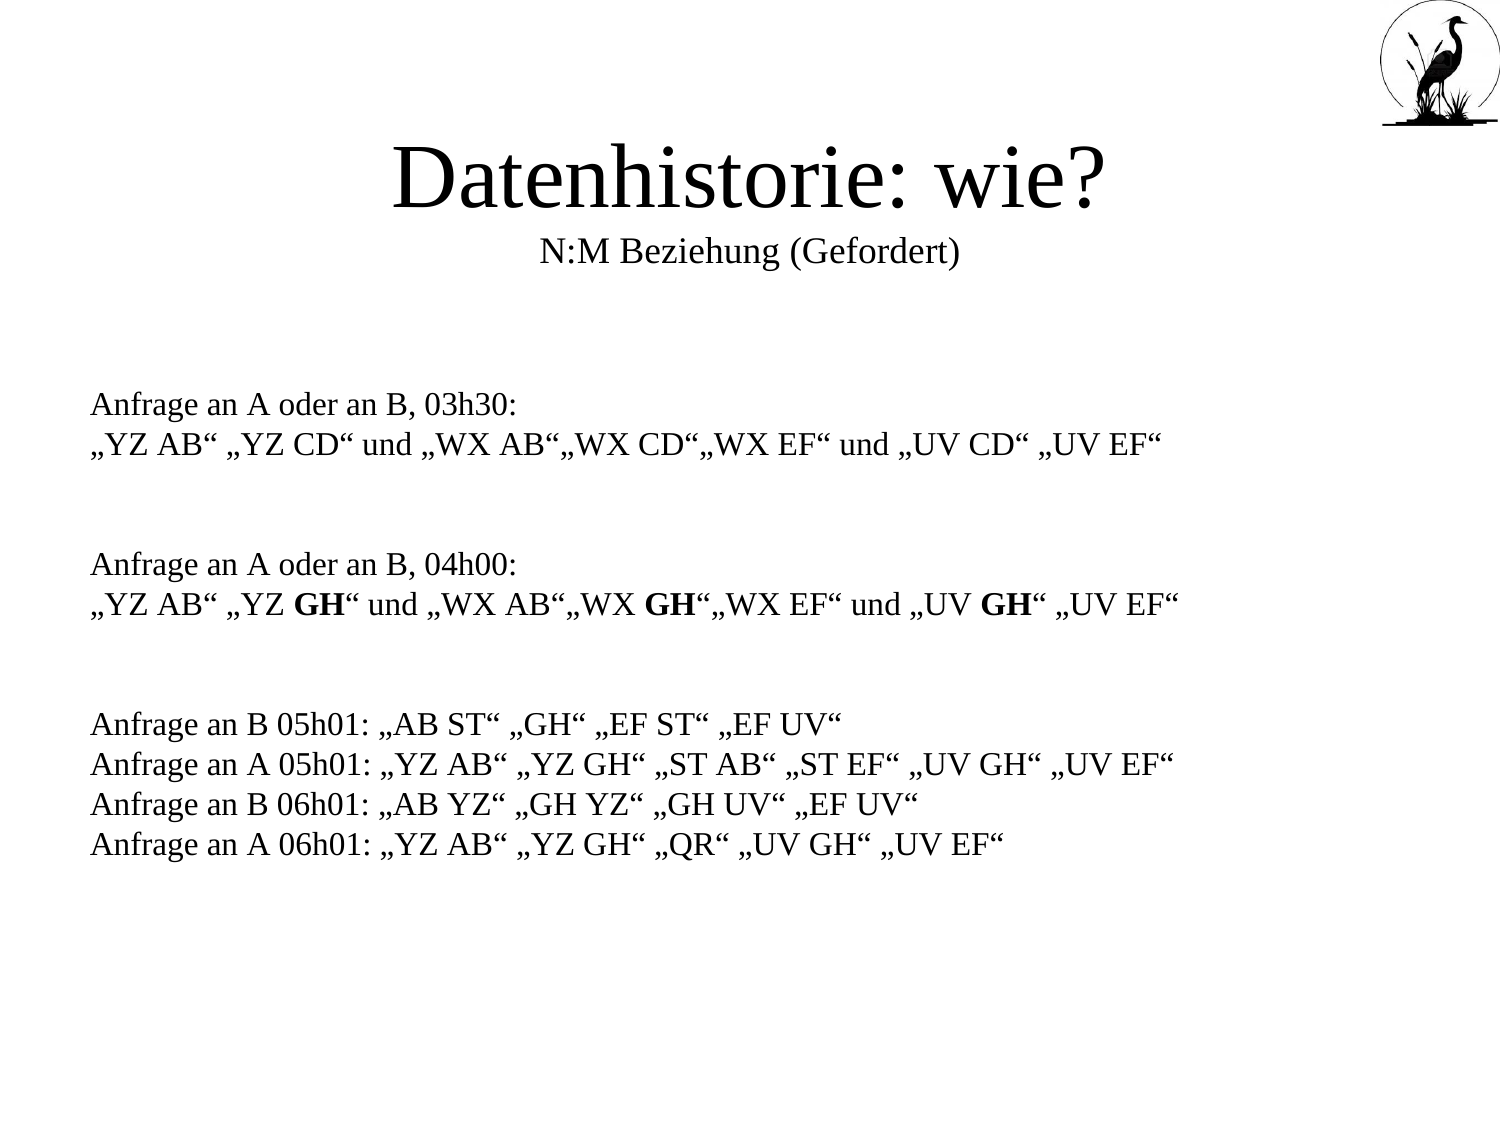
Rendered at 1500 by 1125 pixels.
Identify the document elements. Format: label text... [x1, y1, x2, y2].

title Datenhistorie: wie? N:M Beziehung (Gefordert) [112, 99, 1388, 288]
picture [1380, 0, 1500, 126]
text_box Anfrage an A oder an B, 03h30: „YZ AB“ „YZ CD“ und „WX AB“„WX CD“„WX EF“ und „UV CD“ „UV EF“ Anfrage an A oder an B, 04h00: „YZ AB“ „YZ GH“ und „WX AB“„WX GH“„WX EF“ und „UV GH“ „UV EF“ Anfrage an B 05h01: „AB ST“ „GH“ „EF ST“ „EF UV“ Anfrage an A 05h01: „YZ AB“ „YZ GH“ „ST AB“ „ST EF“ „UV GH“ „UV EF“ Anfrage an B 06h01: „AB YZ“ „GH YZ“ „GH UV“ „EF UV“ Anfrage an A 06h01: „YZ AB“ „YZ GH“ „QR“ „UV GH“ „UV EF“ [74, 374, 1450, 870]
